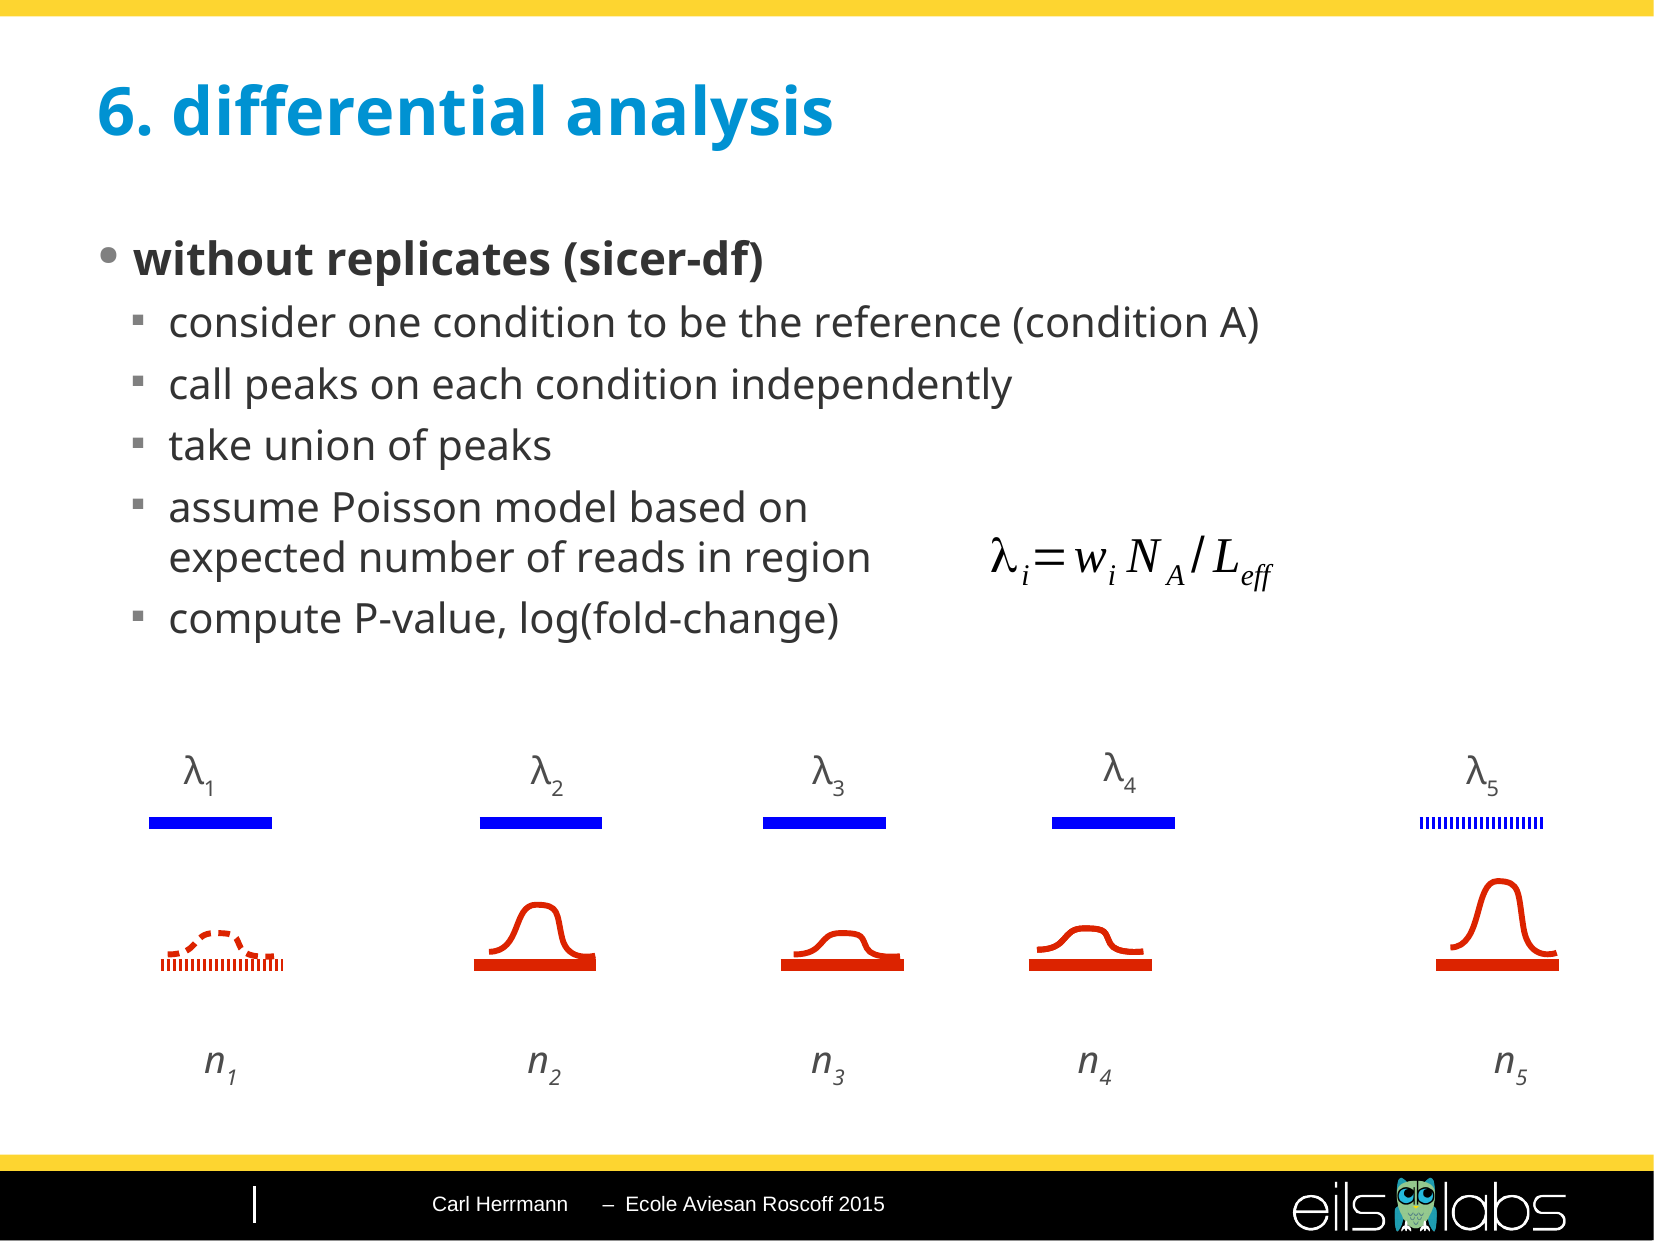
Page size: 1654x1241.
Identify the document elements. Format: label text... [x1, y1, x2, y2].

text_box n5 [1479, 1025, 1543, 1100]
picture [1292, 1177, 1566, 1232]
text_box n3 [796, 1025, 860, 1100]
list without replicates (sicer-df) consider one condition to be the reference (condition A) call peaks on each condition independently take union of peaks assume Poisson model based on expected number of reads in region compute P-value, log(fold-change) [82, 222, 1538, 811]
text_box λ1 [168, 737, 232, 811]
text_box λ5 [1451, 737, 1514, 811]
text_box λ3 [797, 737, 860, 811]
text_box λ4 [1088, 734, 1152, 808]
chart [978, 529, 1288, 593]
text_box λ2 [516, 737, 579, 811]
text_box n2 [512, 1025, 576, 1100]
title 6. differential analysis [82, 61, 1571, 168]
text_box n1 [189, 1025, 253, 1100]
text_box n4 [1062, 1025, 1127, 1100]
